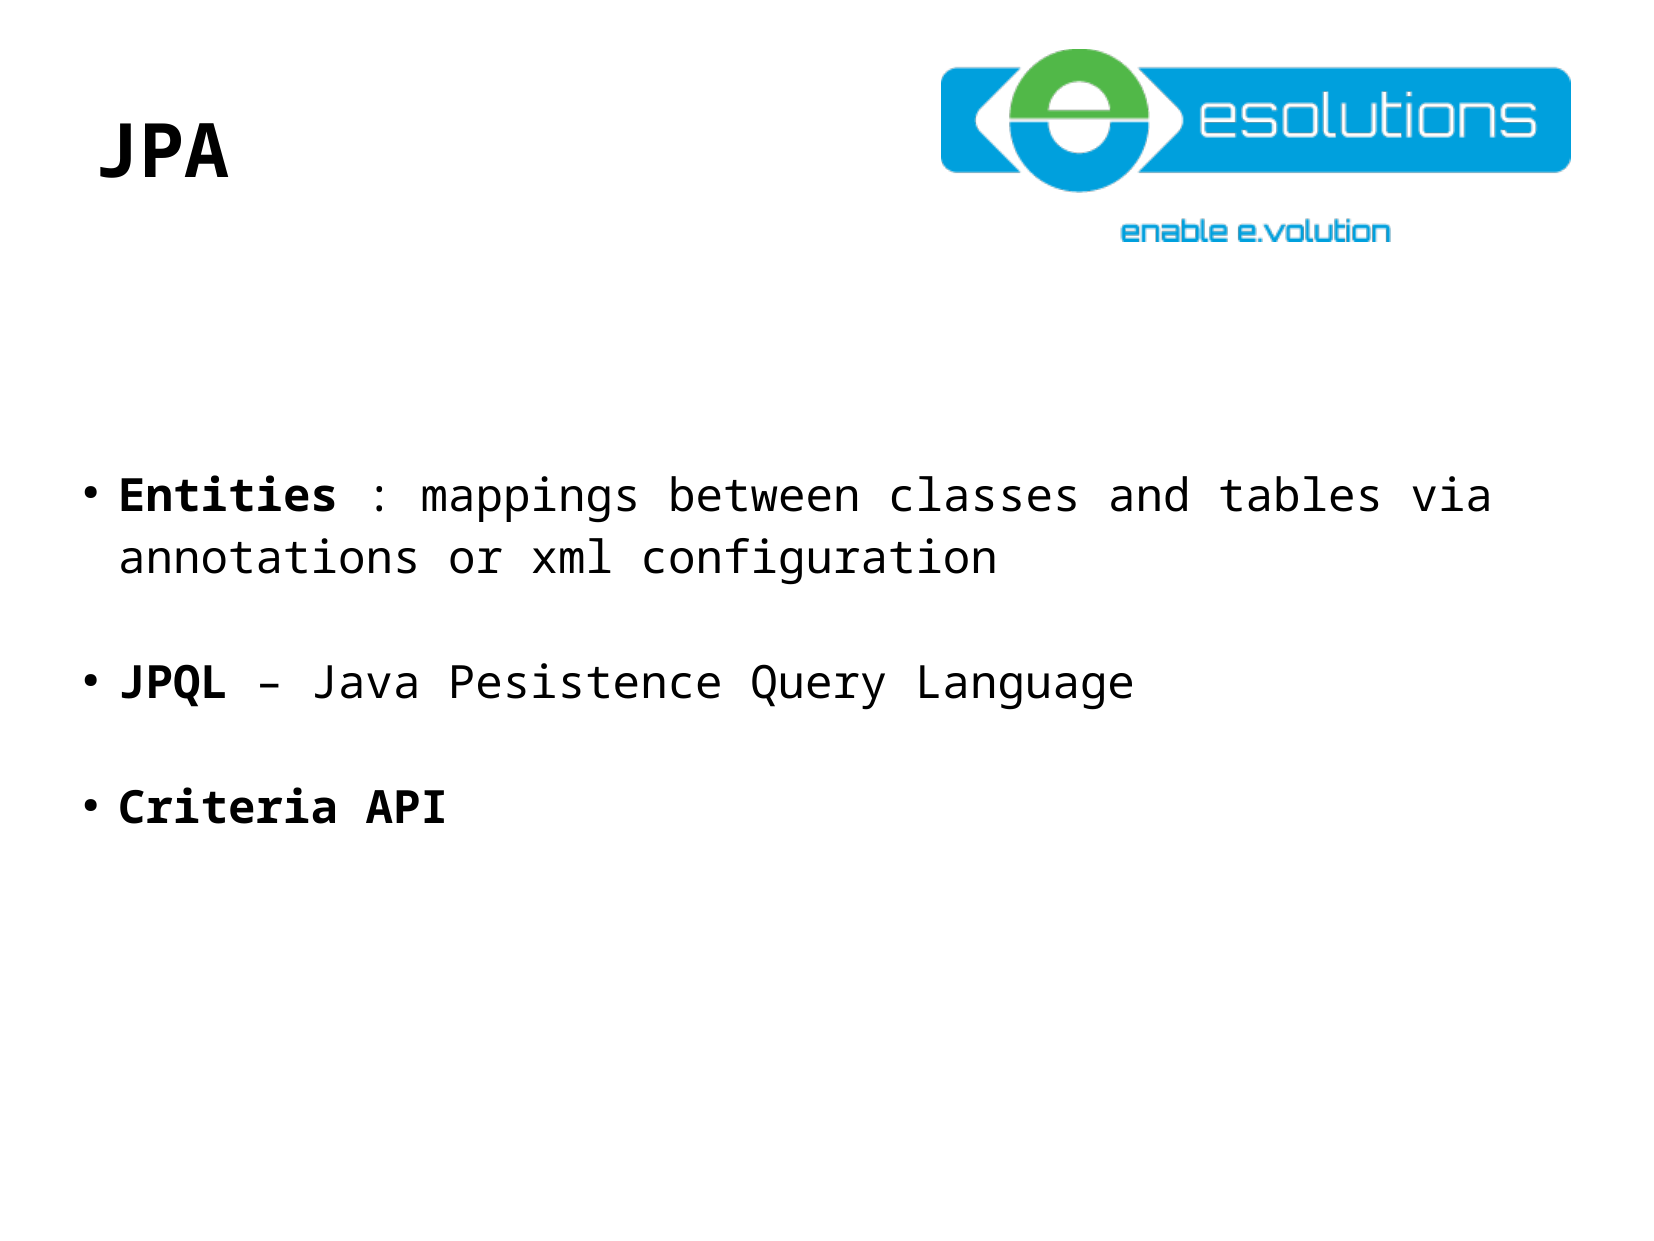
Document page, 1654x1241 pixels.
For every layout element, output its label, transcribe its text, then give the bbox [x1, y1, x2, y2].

picture [1185, 228, 1195, 238]
picture [1242, 228, 1252, 232]
picture [1242, 103, 1277, 137]
picture [1376, 228, 1386, 242]
picture [1213, 228, 1224, 232]
picture [1419, 103, 1454, 137]
picture [1341, 103, 1377, 137]
picture [1146, 228, 1155, 242]
text_box Entities : mappings between classes and tables via annotations or xml configuration JPQL – Java Pesistence Query Language Criteria API [82, 249, 1571, 1051]
picture [1126, 228, 1136, 232]
picture [1283, 103, 1318, 137]
picture [1460, 103, 1495, 137]
picture [1201, 103, 1236, 137]
picture [1323, 92, 1335, 137]
picture [1501, 103, 1537, 137]
picture [1356, 228, 1367, 238]
picture [941, 49, 1571, 242]
title [118, 62, 1571, 249]
picture [1382, 92, 1401, 137]
title JPA [94, 56, 918, 240]
picture [1406, 103, 1412, 137]
